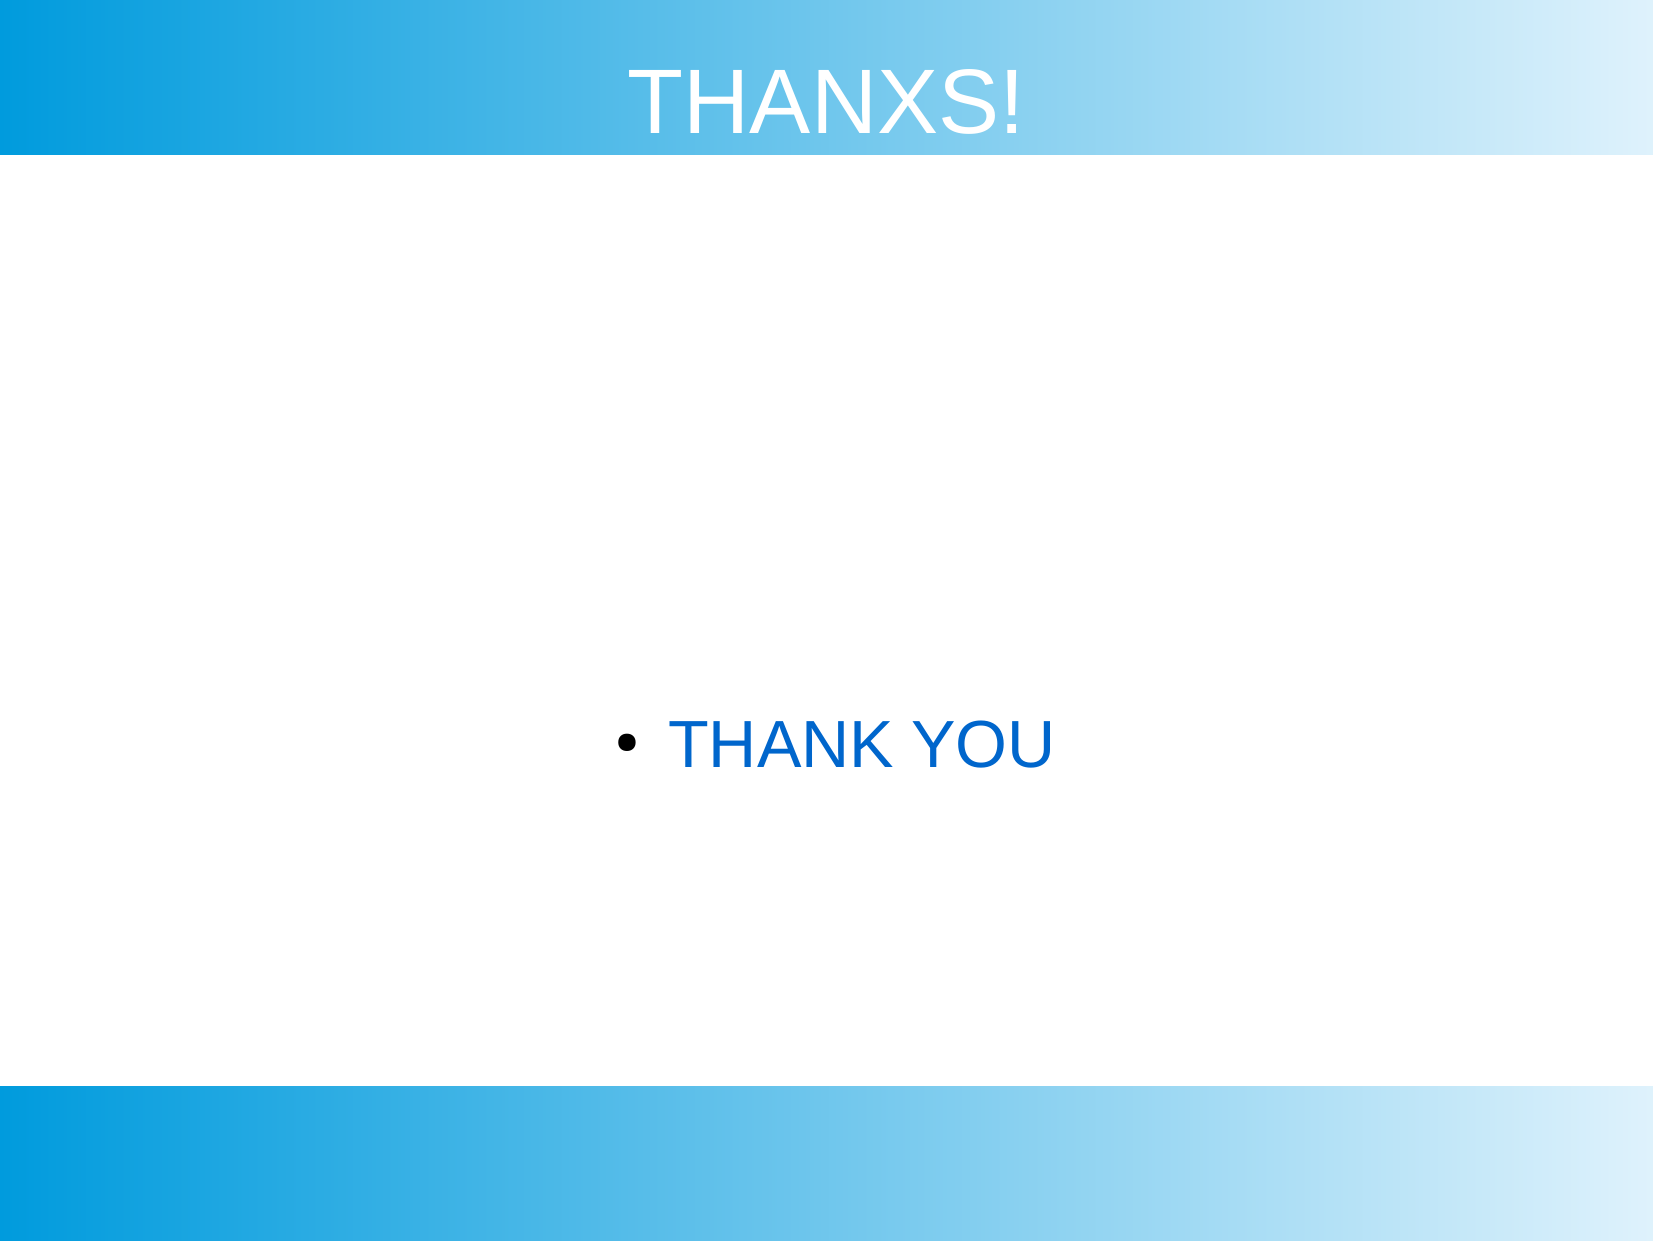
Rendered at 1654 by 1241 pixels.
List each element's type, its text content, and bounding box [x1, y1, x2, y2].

title THANXS! [82, 49, 1571, 155]
list THANK YOU [82, 290, 1571, 1010]
